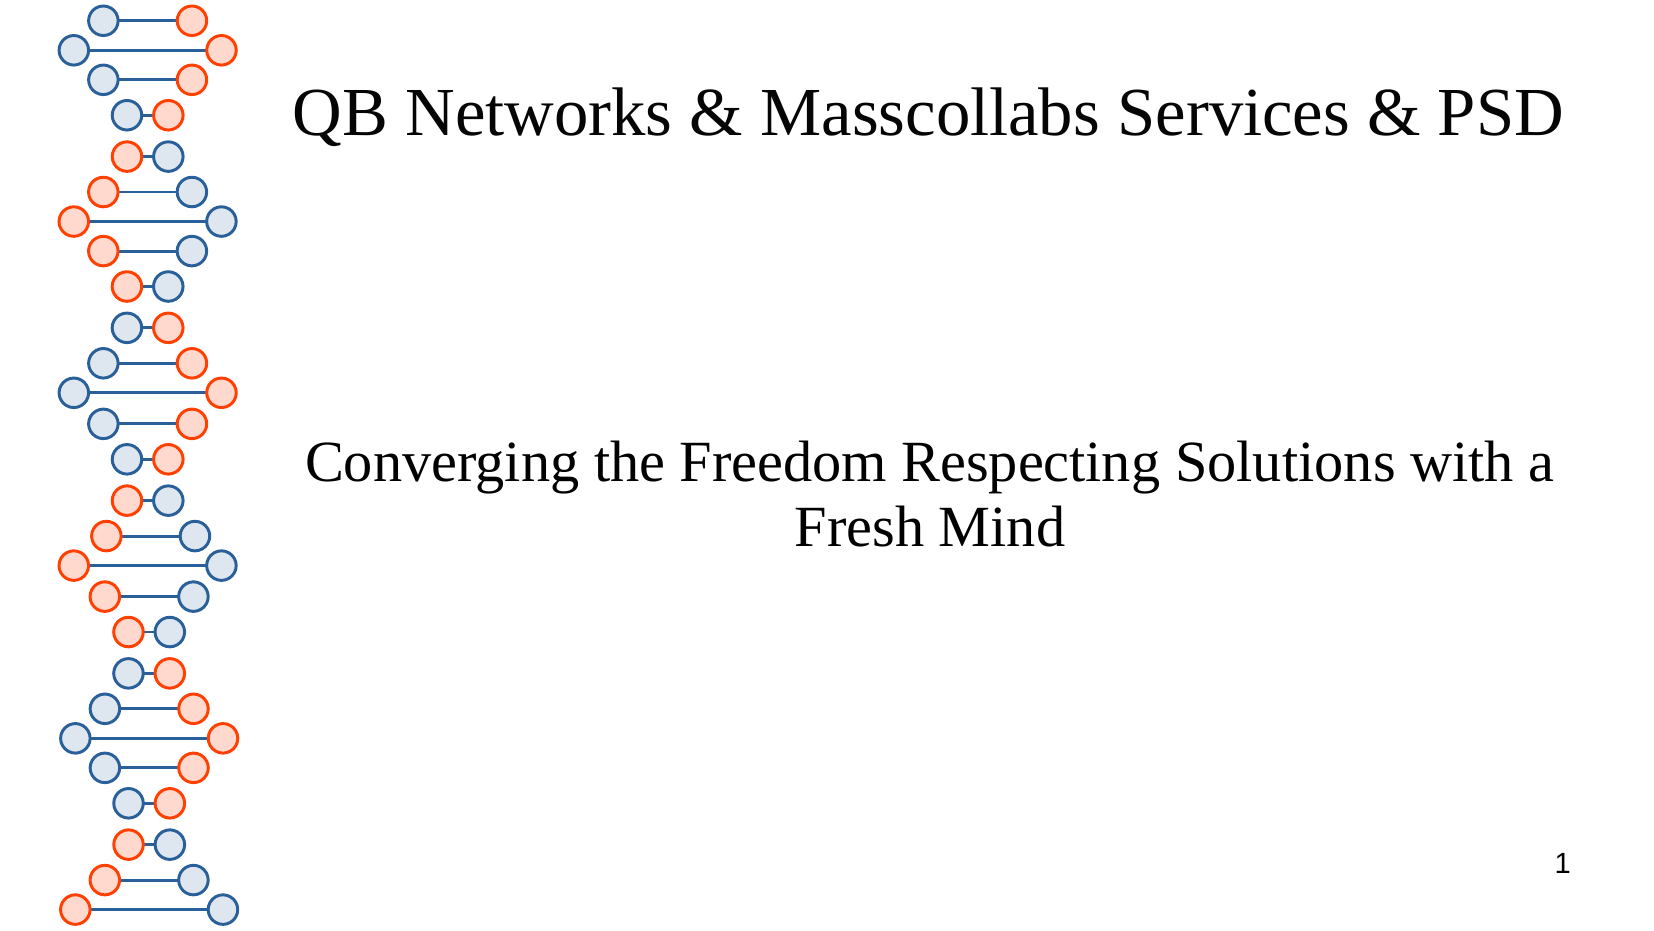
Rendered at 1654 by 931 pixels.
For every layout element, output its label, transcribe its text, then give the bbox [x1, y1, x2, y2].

subtitle Converging the Freedom Respecting Solutions with a Fresh Mind [265, 224, 1595, 764]
title QB Networks & Masscollabs Services & PSD [265, 35, 1595, 189]
